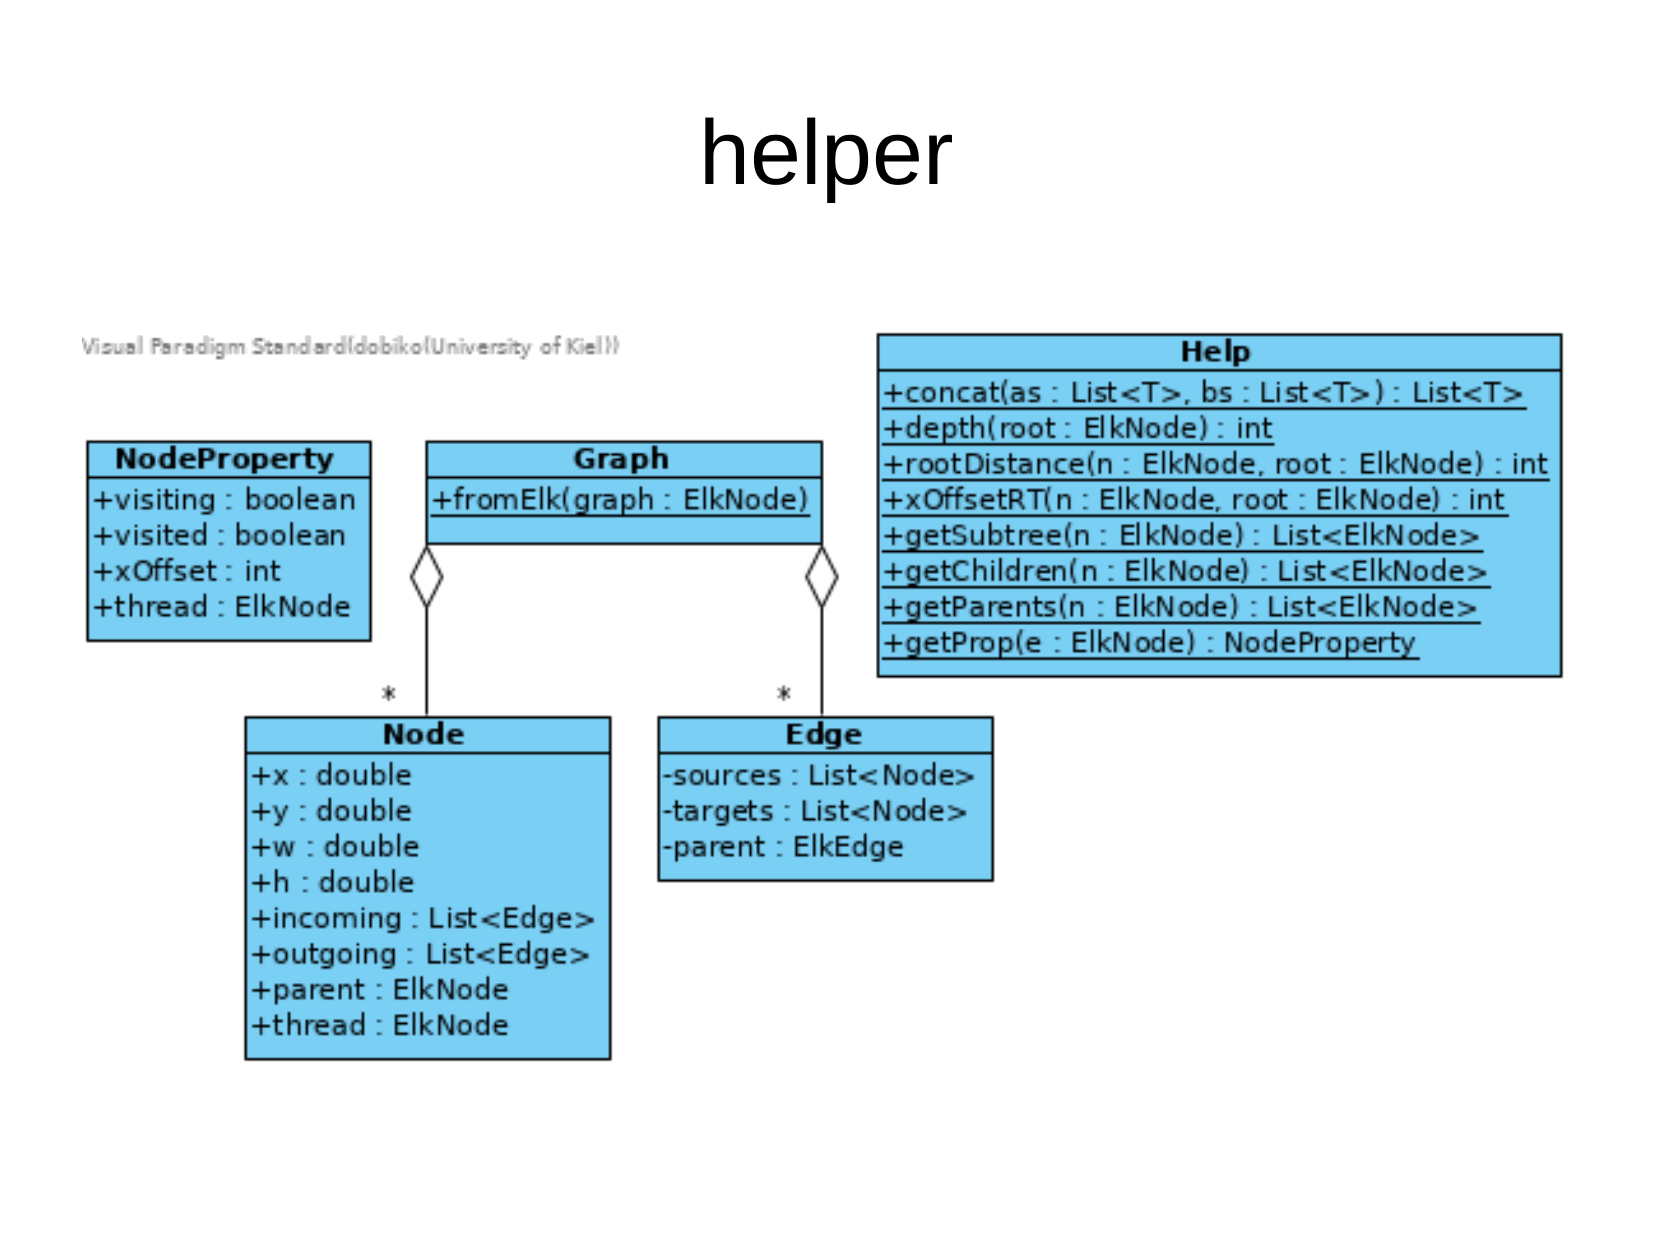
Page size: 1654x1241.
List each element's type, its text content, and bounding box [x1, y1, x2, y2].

picture [82, 329, 1571, 1069]
title helper [82, 49, 1571, 257]
